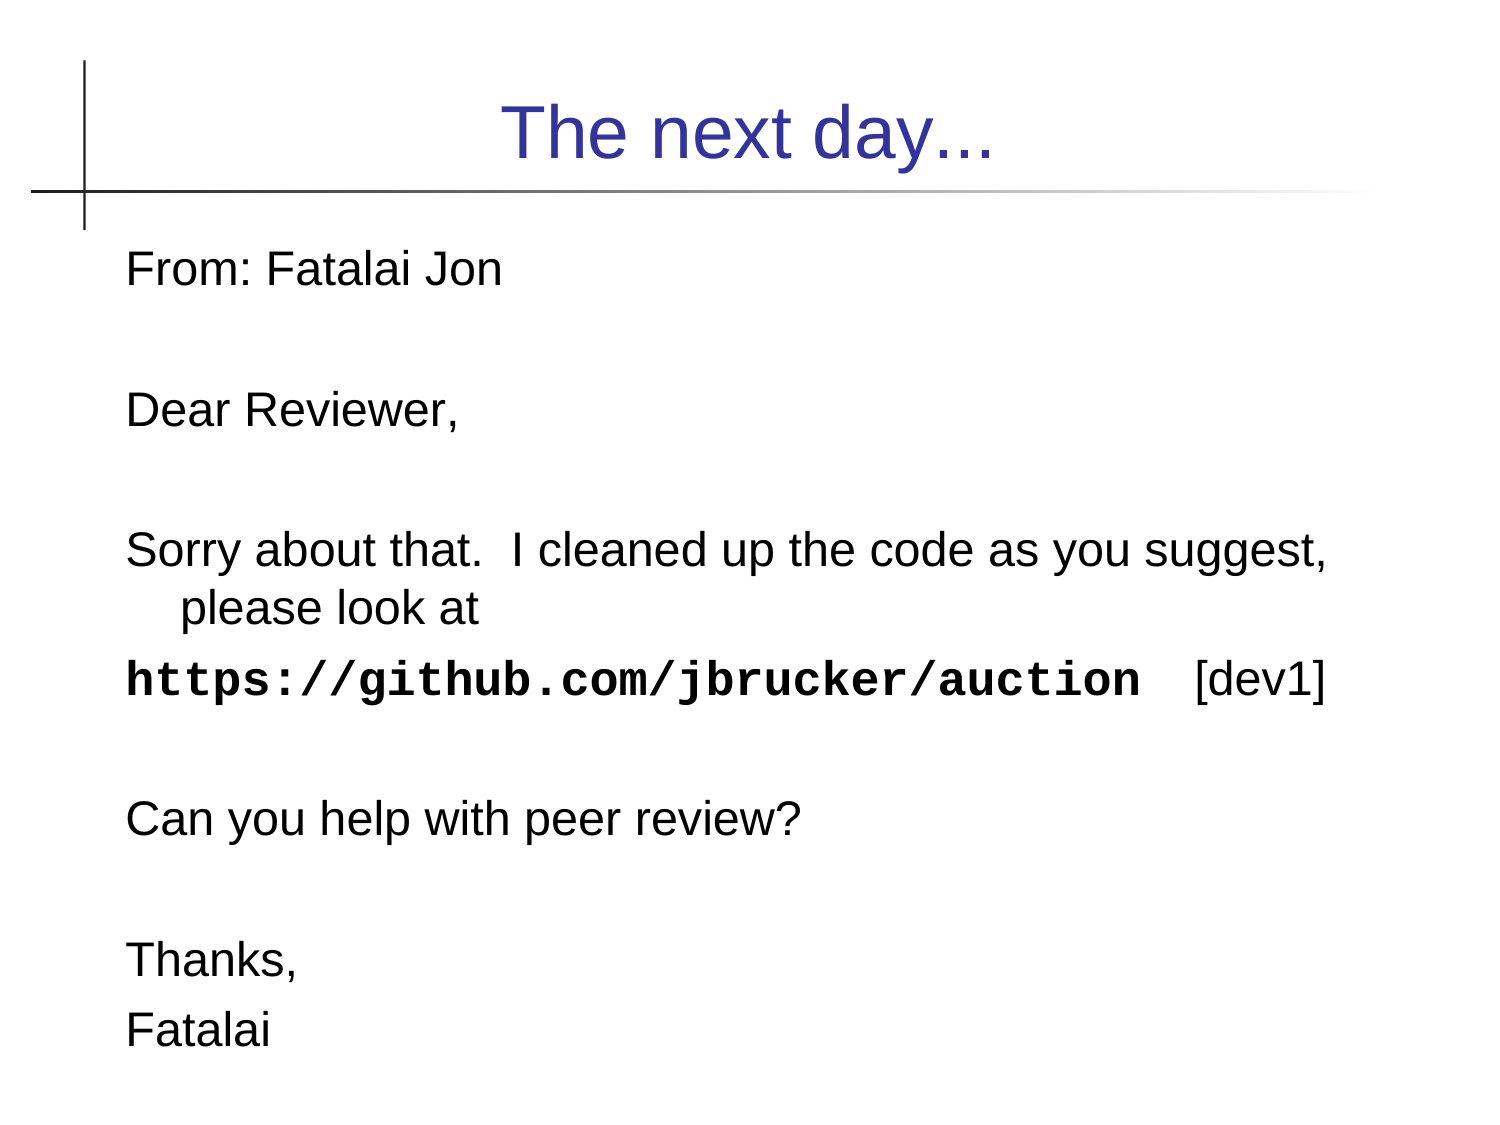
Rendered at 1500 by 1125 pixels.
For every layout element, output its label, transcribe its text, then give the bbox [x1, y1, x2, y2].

list From: Fatalai Jon Dear Reviewer, Sorry about that. I cleaned up the code as you suggest, please look at https://github.com/jbrucker/auction [dev1] Can you help with peer review? Thanks, Fatalai [110, 229, 1408, 1066]
title The next day... [100, 42, 1397, 182]
